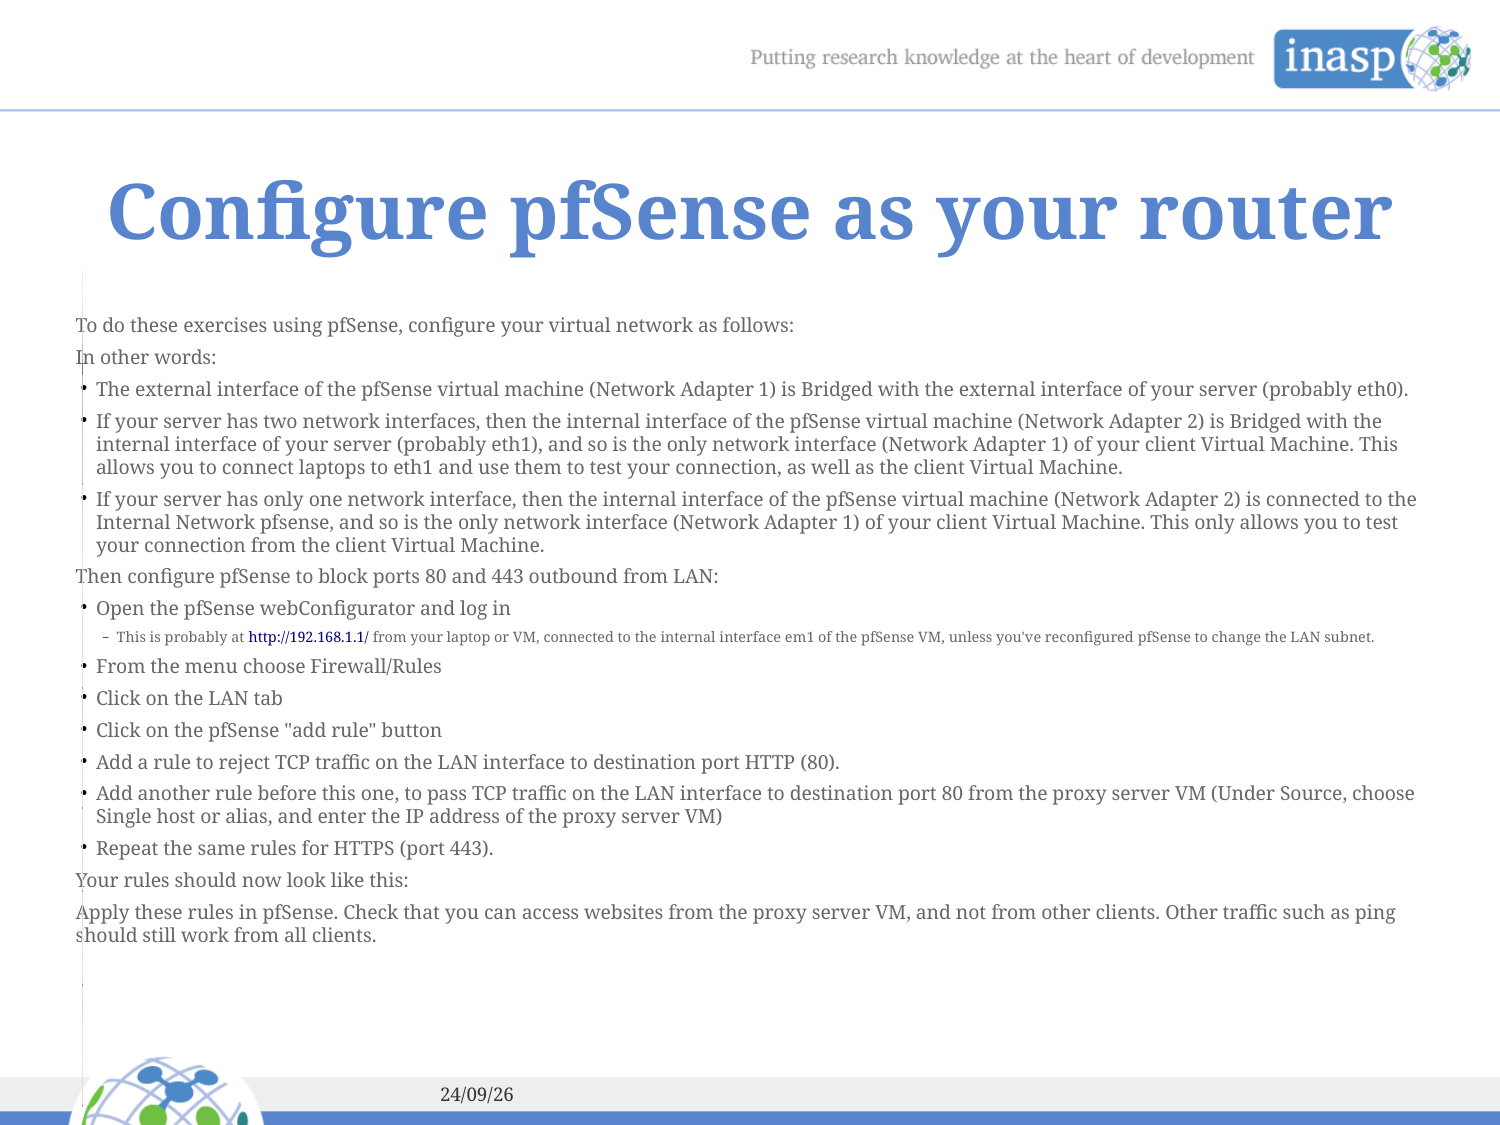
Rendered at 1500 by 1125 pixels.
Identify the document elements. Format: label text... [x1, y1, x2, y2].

title Configure pfSense as your router [75, 129, 1426, 313]
list To do these exercises using pfSense, configure your virtual network as follows: In other words: The external interface of the pfSense virtual machine (Network Adapter 1) is Bridged with the external interface of your server (probably eth0). If your server has two network interfaces, then the internal interface of the pfSense virtual machine (Network Adapter 2) is Bridged with the internal interface of your server (probably eth1), and so is the only network interface (Network Adapter 1) of your client Virtual Machine. This allows you to connect laptops to eth1 and use them to test your connection, as well as the client Virtual Machine. If your server has only one network interface, then the internal interface of the pfSense virtual machine (Network Adapter 2) is connected to the Internal Network pfsense, and so is the only network interface (Network Adapter 1) of your client Virtual Machine. This only allows you to test your connection from the client Virtual Machine. Then configure pfSense to block ports 80 and 443 outbound from LAN: Open the pfSense webConfigurator and log in This is probably at http://192.168.1.1/ from your laptop or VM, connected to the internal interface em1 of the pfSense VM, unless you've reconfigured pfSense to change the LAN subnet. From the menu choose Firewall/Rules Click on the LAN tab Click on the pfSense "add rule" button Add a rule to reject TCP traffic on the LAN interface to destination port HTTP (80). Add another rule before this one, to pass TCP traffic on the LAN interface to destination port 80 from the proxy server VM (Under Source, choose Single host or alias, and enter the IP address of the proxy server VM) Repeat the same rules for HTTPS (port 443). Your rules should now look like this: Apply these rules in pfSense. Check that you can access websites from the proxy server VM, and not from other clients. Other traffic such as ping should still work from all clients. [83, 313, 1426, 967]
picture [0, 0, 1500, 1125]
